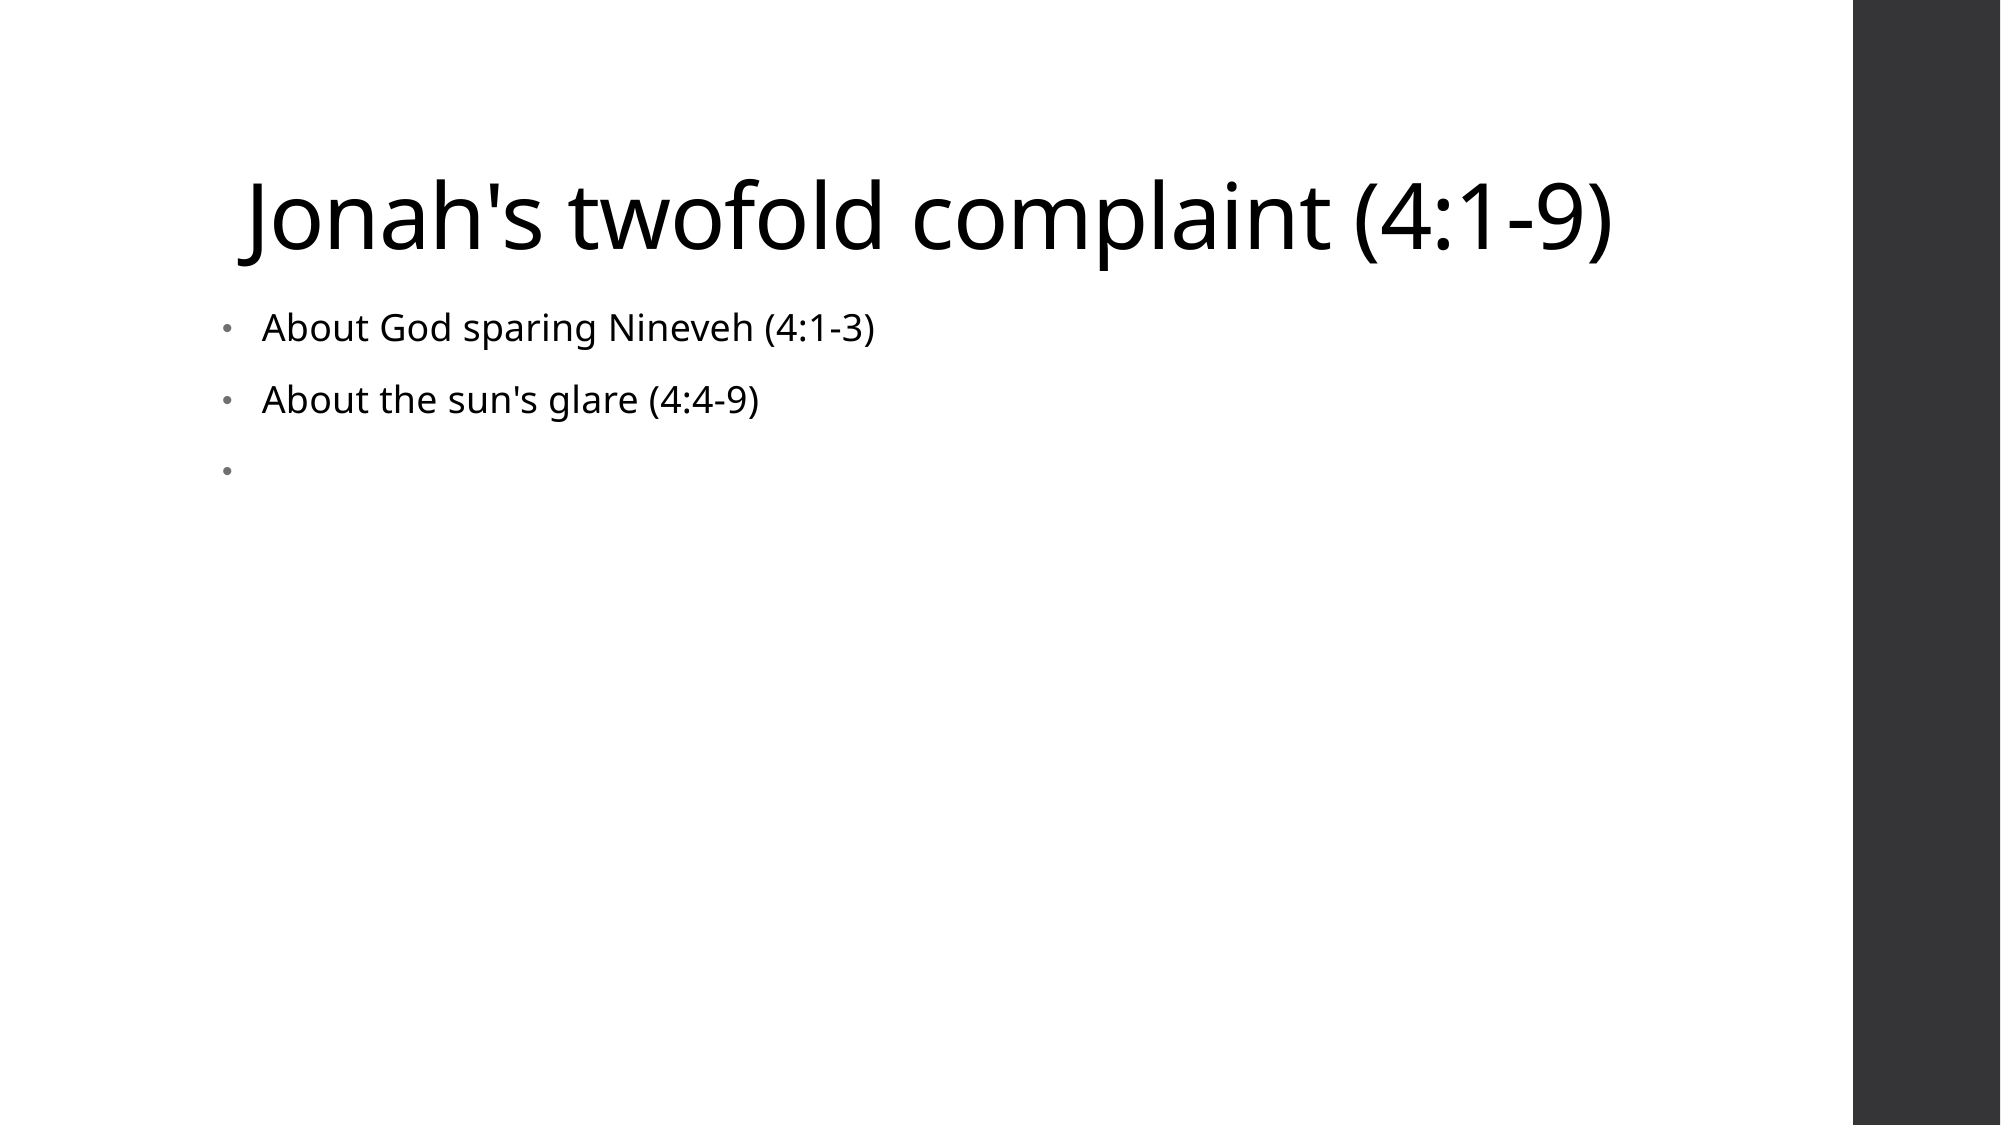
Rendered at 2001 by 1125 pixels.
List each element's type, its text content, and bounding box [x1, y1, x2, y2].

title Jonah's twofold complaint (4:1-9) [206, 60, 1797, 278]
list About God sparing Nineveh (4:1-3) About the sun's glare (4:4-9) [206, 299, 1617, 1014]
